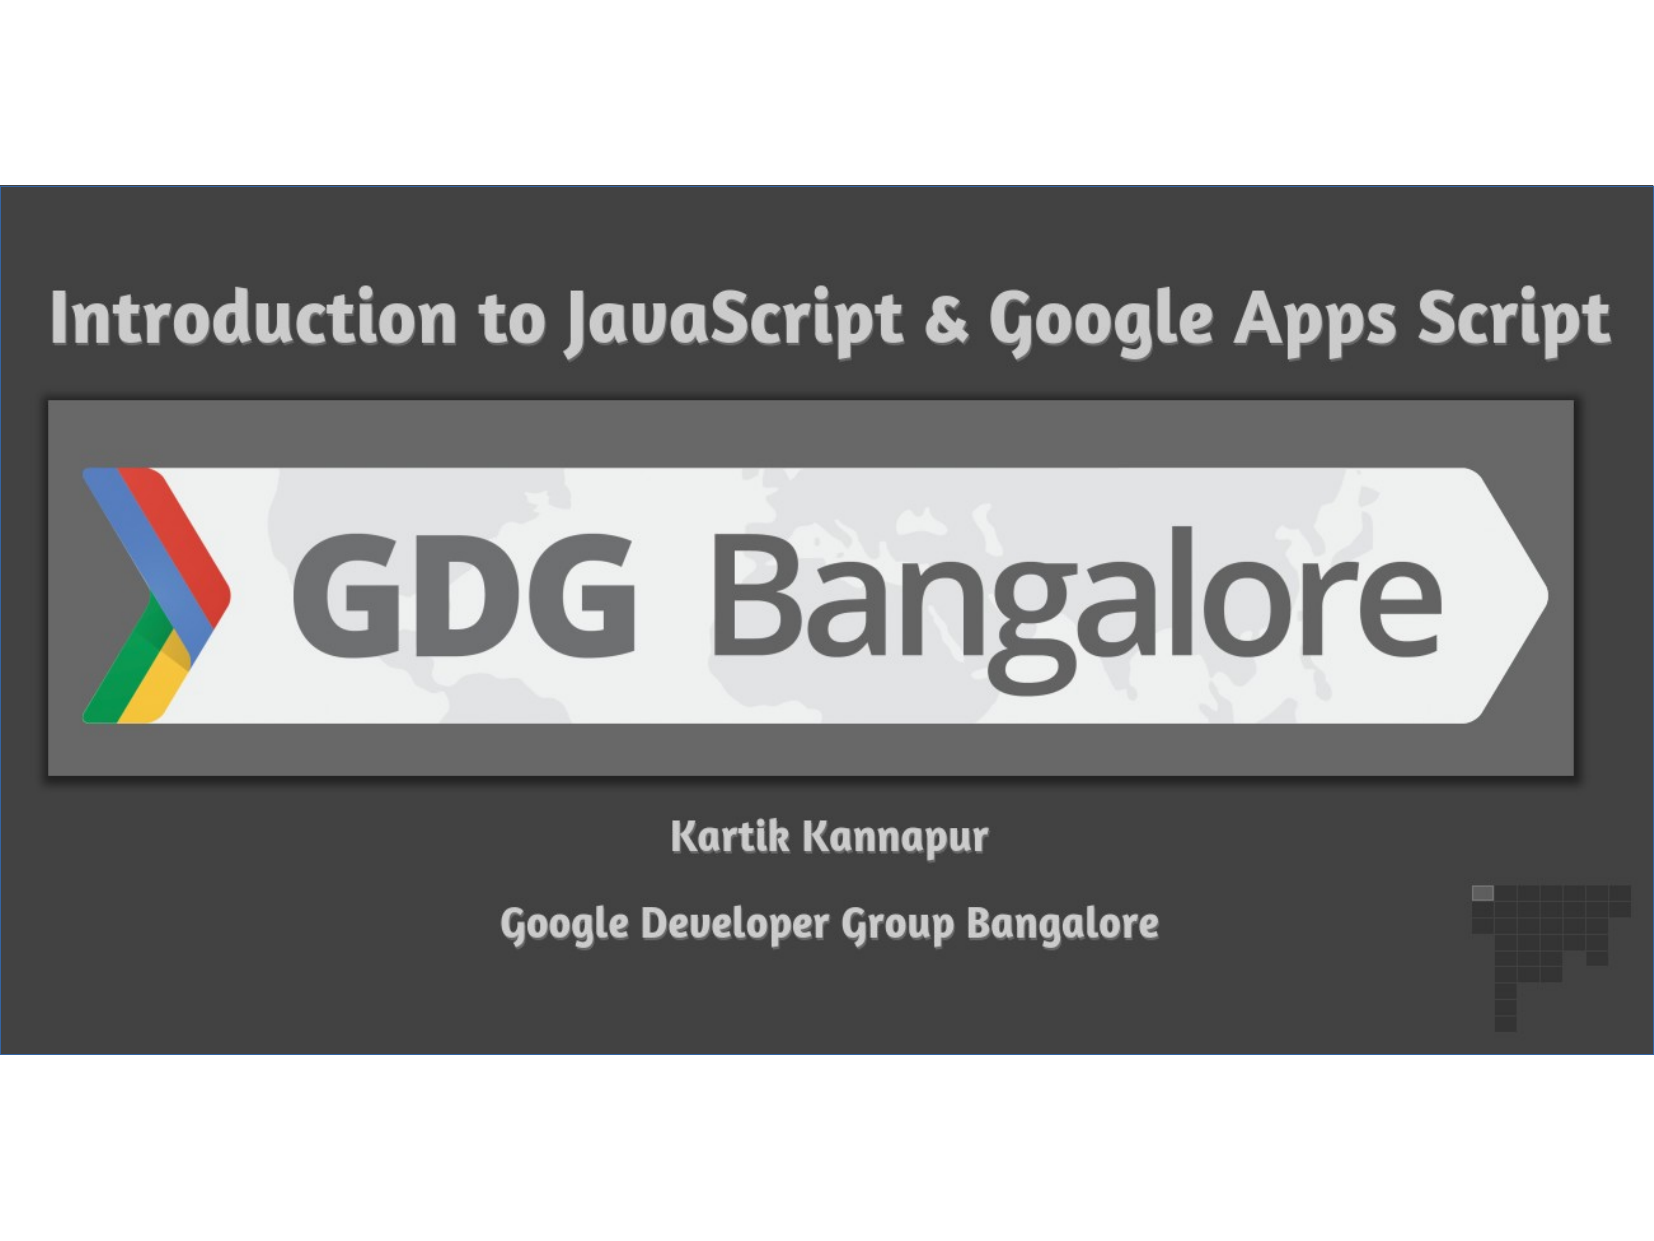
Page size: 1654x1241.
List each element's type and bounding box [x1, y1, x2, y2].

picture [0, 185, 1654, 1055]
